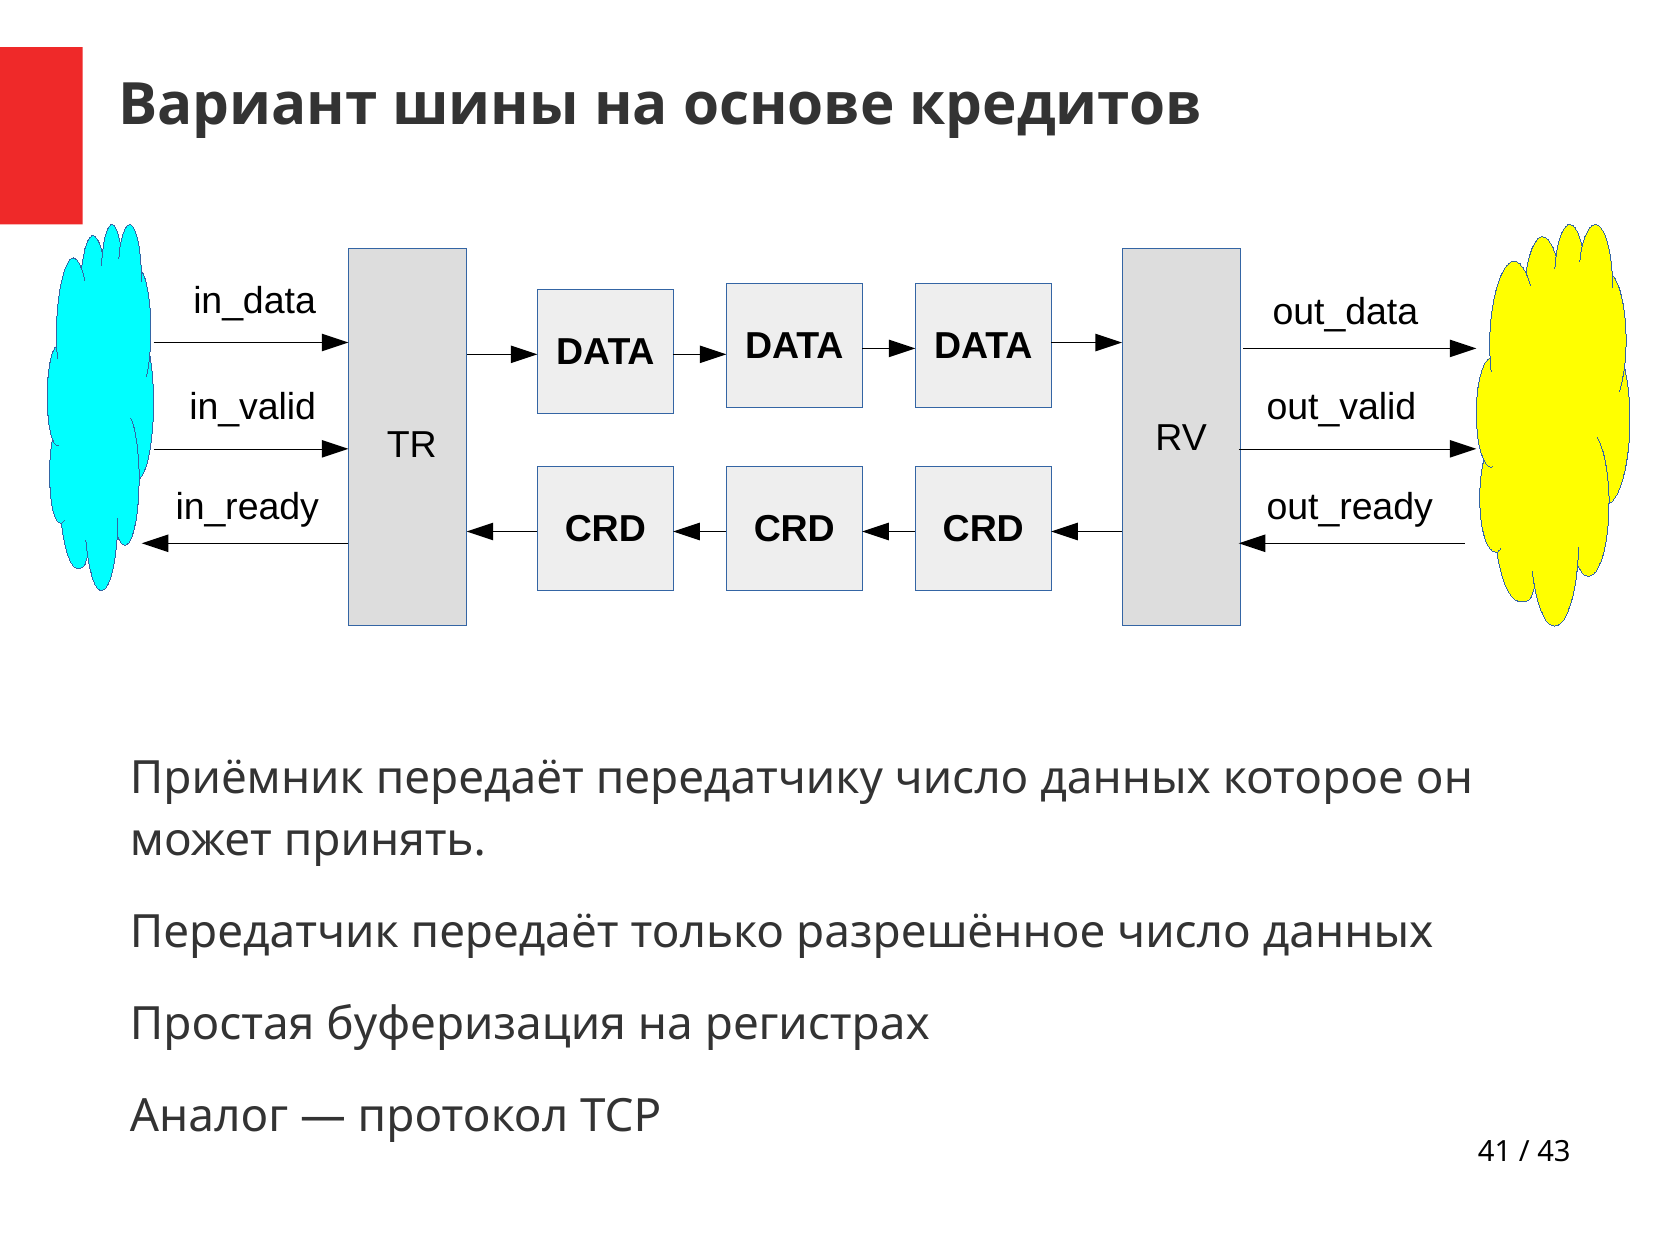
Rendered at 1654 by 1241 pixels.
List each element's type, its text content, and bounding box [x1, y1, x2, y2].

text_box TR [372, 416, 452, 473]
text_box CRD [537, 466, 674, 591]
text_box CRD [915, 466, 1052, 591]
text_box out_ready [1251, 478, 1448, 535]
text_box in_data [178, 271, 331, 328]
text_box DATA [915, 283, 1052, 408]
text_box in_valid [174, 377, 331, 435]
title Вариант шины на основе кредитов [118, 49, 1571, 154]
text_box out_data [1257, 283, 1434, 340]
text_box out_valid [1251, 377, 1432, 435]
text_box [47, 224, 154, 591]
text_box RV [1122, 248, 1241, 626]
text_box [1476, 224, 1630, 627]
text_box CRD [726, 466, 863, 591]
text_box DATA [726, 283, 863, 408]
text_box [348, 248, 467, 626]
text_box DATA [537, 289, 674, 414]
list Приёмник передаёт передатчику число данных которое он может принять. Передатчик передаёт только разрешённое число данных Простая буферизация на регистрах Аналог — протокол TCP [59, 744, 1571, 1063]
text_box in_ready [160, 478, 334, 535]
